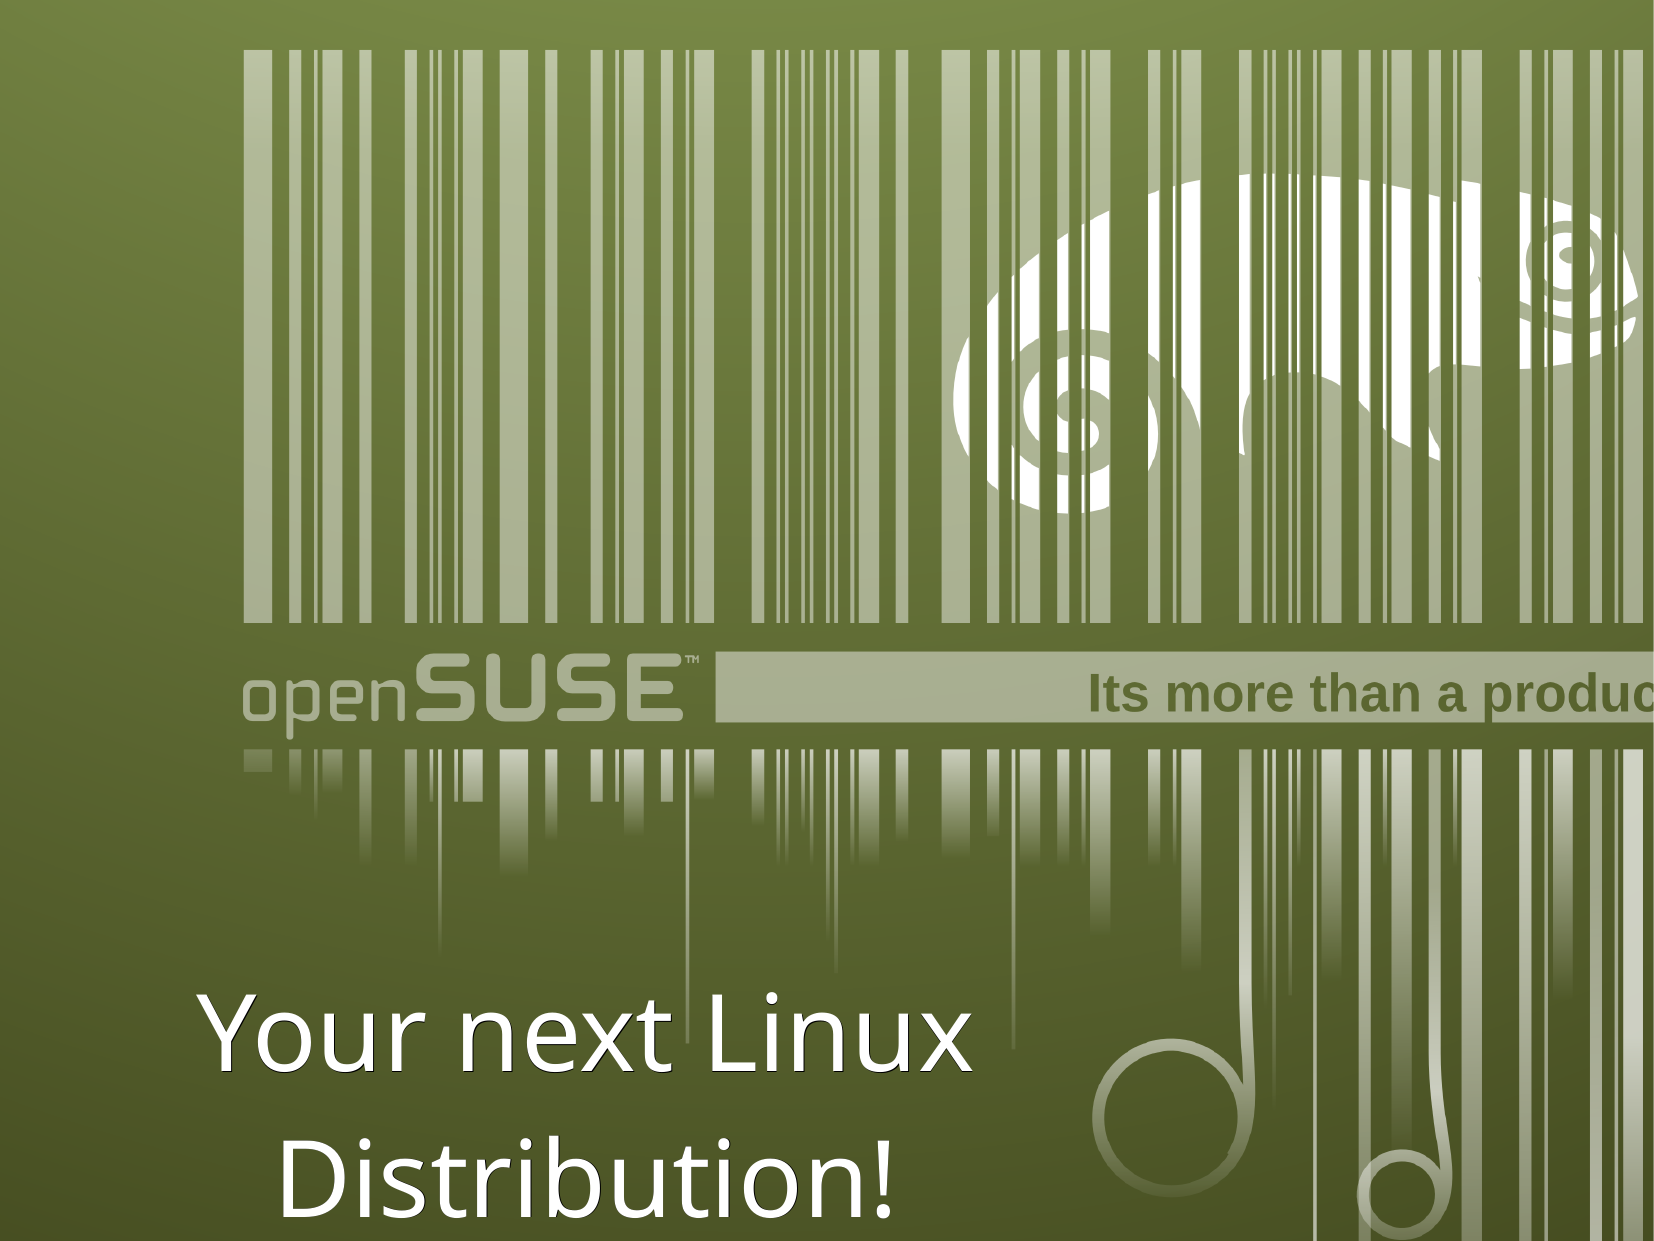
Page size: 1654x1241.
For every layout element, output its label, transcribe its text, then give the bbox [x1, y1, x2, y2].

picture [0, 0, 1654, 1241]
title Your next Linux Distribution! [137, 953, 1034, 1241]
